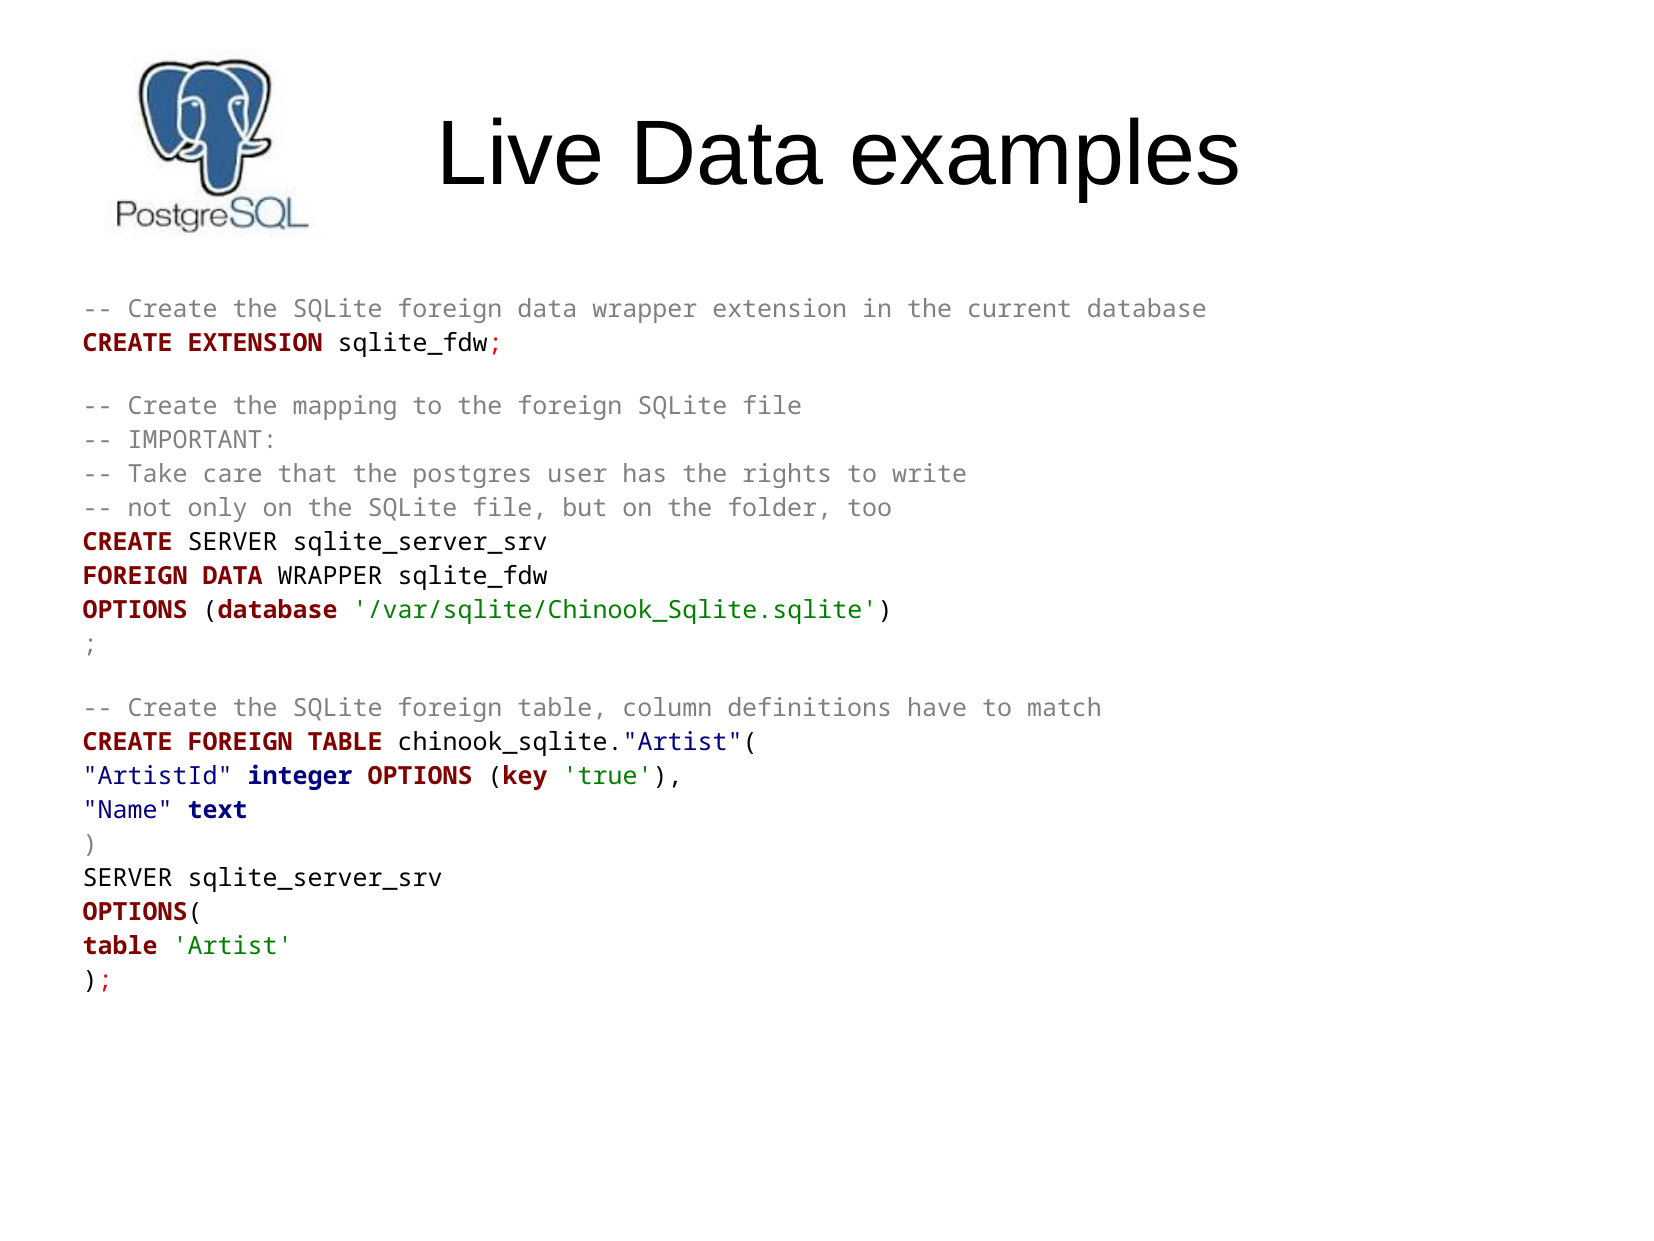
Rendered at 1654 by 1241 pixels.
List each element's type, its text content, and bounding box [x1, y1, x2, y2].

title Live Data examples [82, 49, 1571, 257]
list -- Create the SQLite foreign data wrapper extension in the current database CREATE EXTENSION sqlite_fdw; -- Create the mapping to the foreign SQLite file -- IMPORTANT: -- Take care that the postgres user has the rights to write -- not only on the SQLite file, but on the folder, too CREATE SERVER sqlite_server_srv FOREIGN DATA WRAPPER sqlite_fdw OPTIONS (database '/var/sqlite/Chinook_Sqlite.sqlite') ; -- Create the SQLite foreign table, column definitions have to match CREATE FOREIGN TABLE chinook_sqlite."Artist"( "ArtistId" integer OPTIONS (key 'true'), "Name" text ) SERVER sqlite_server_srv OPTIONS( table 'Artist' ); [82, 290, 1538, 1010]
picture [58, 50, 356, 237]
